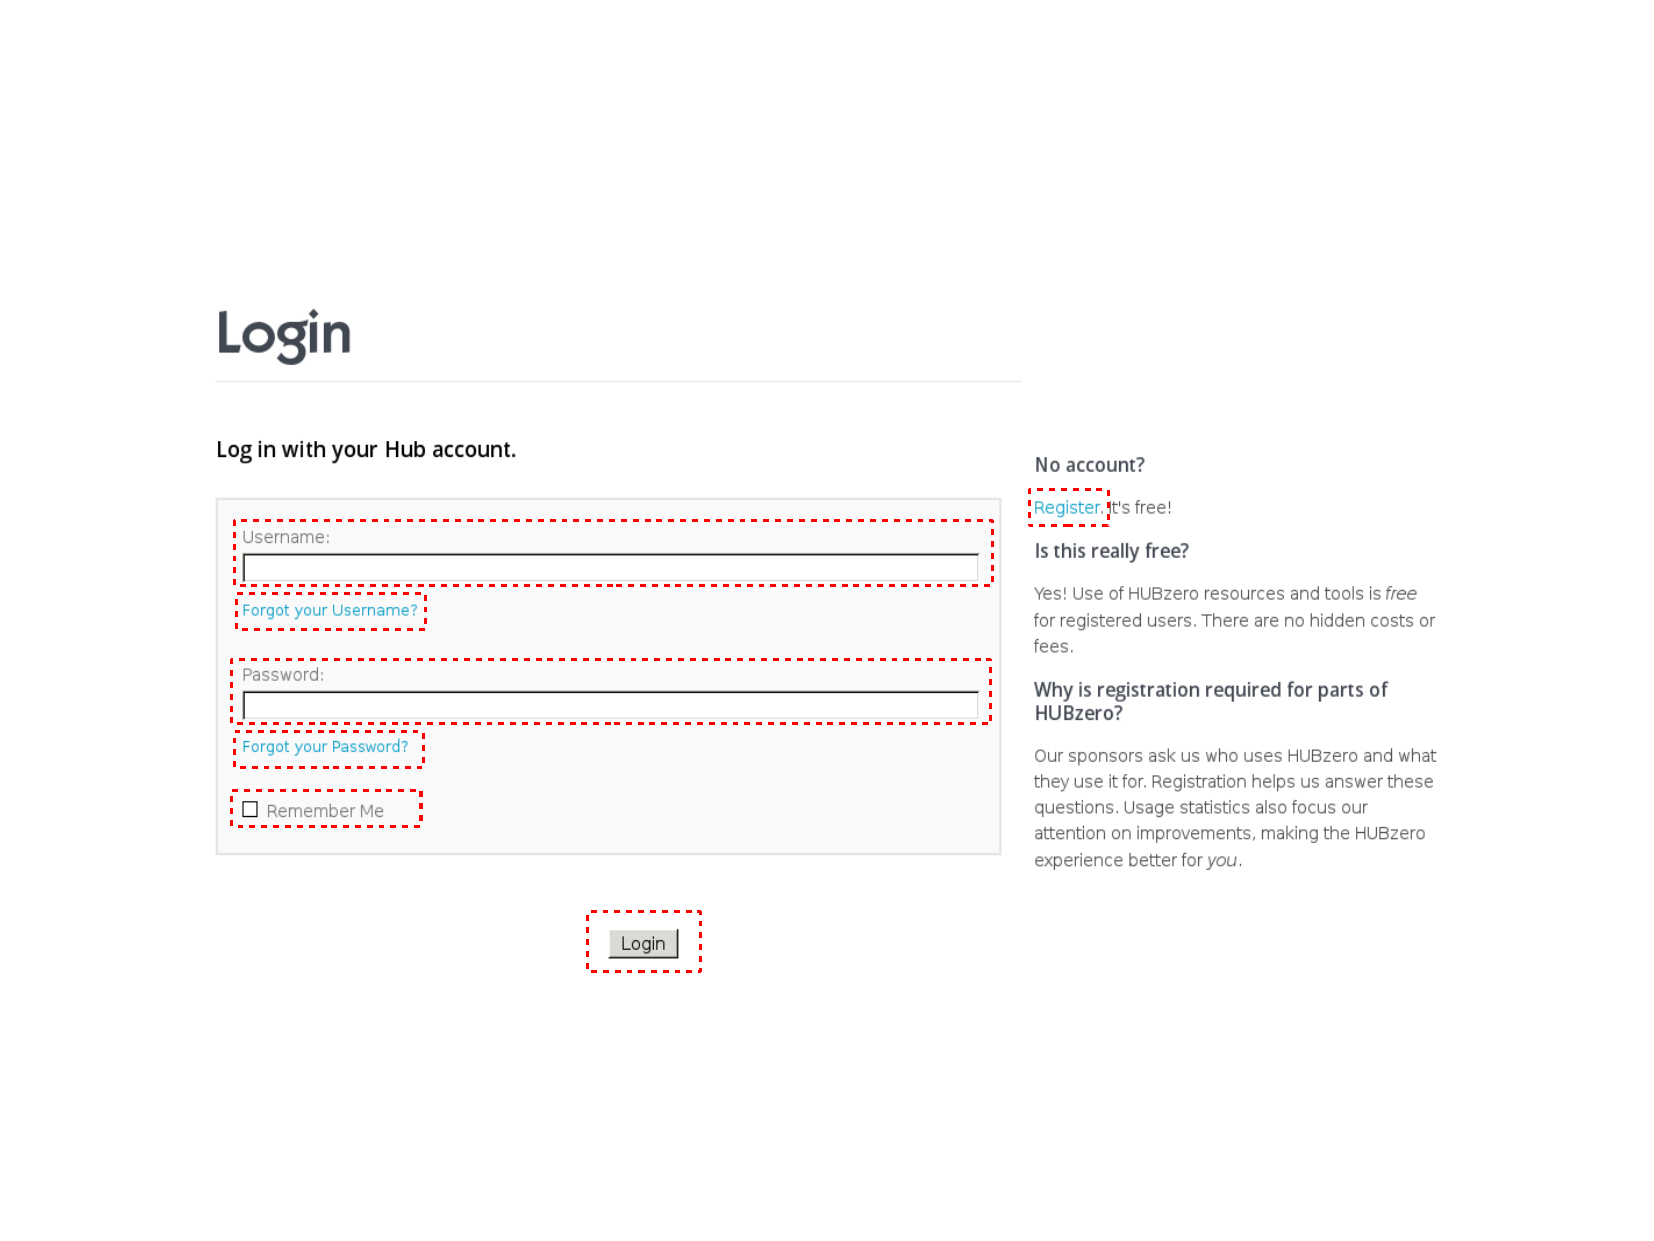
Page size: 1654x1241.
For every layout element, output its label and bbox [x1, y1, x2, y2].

picture [203, 295, 1448, 977]
